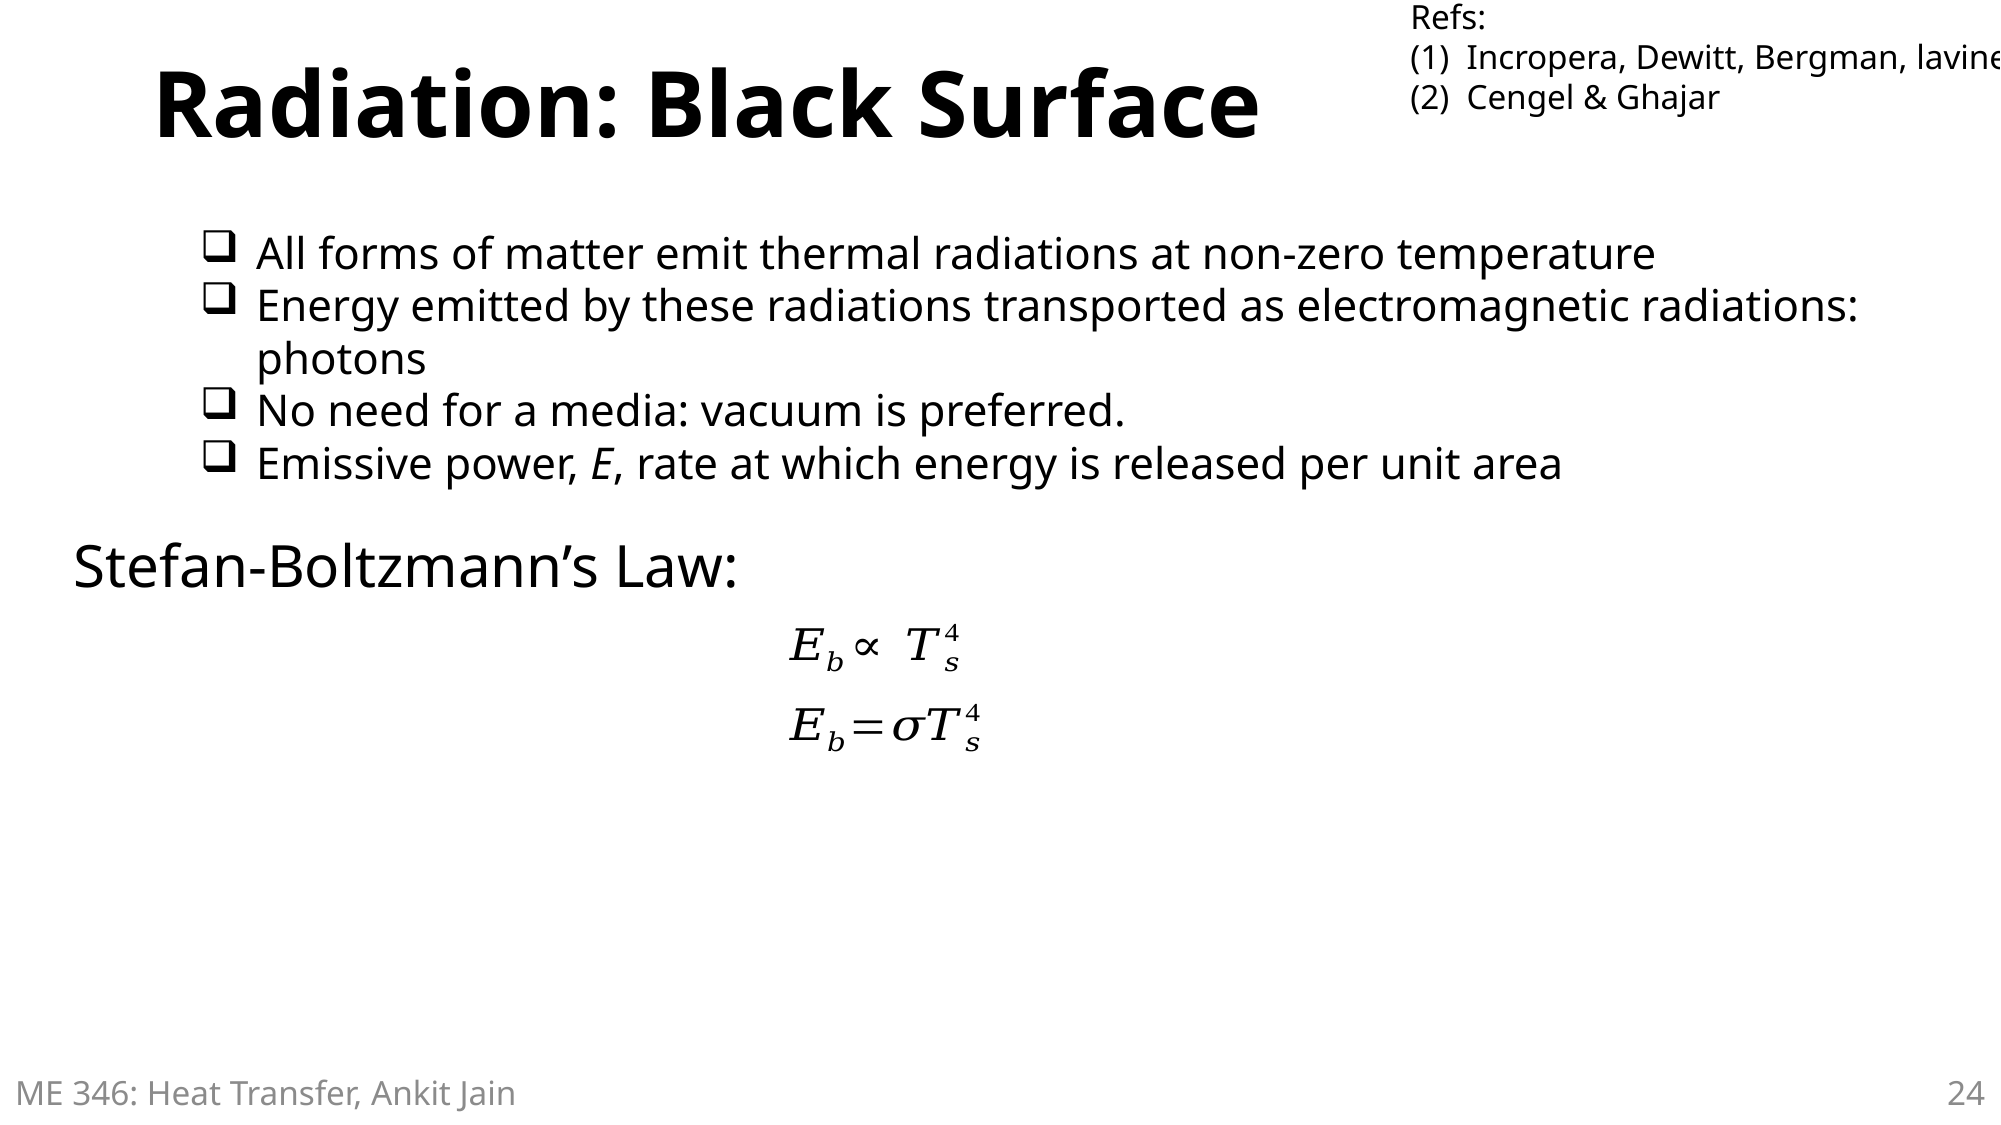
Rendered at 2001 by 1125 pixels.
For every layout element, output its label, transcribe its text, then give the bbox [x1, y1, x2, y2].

text_box All forms of matter emit thermal radiations at non-zero temperature Energy emitted by these radiations transported as electromagnetic radiations: photons No need for a media: vacuum is preferred. Emissive power, E, rate at which energy is released per unit area [185, 218, 1887, 496]
text_box Radiation: Black Surface [137, 0, 1863, 217]
chart [774, 697, 993, 758]
text_box Refs: Incropera, Dewitt, Bergman, lavine Cengel & Ghajar [1395, 0, 2000, 124]
chart [774, 617, 971, 678]
text_box Stefan-Boltzmann’s Law: [59, 522, 754, 607]
